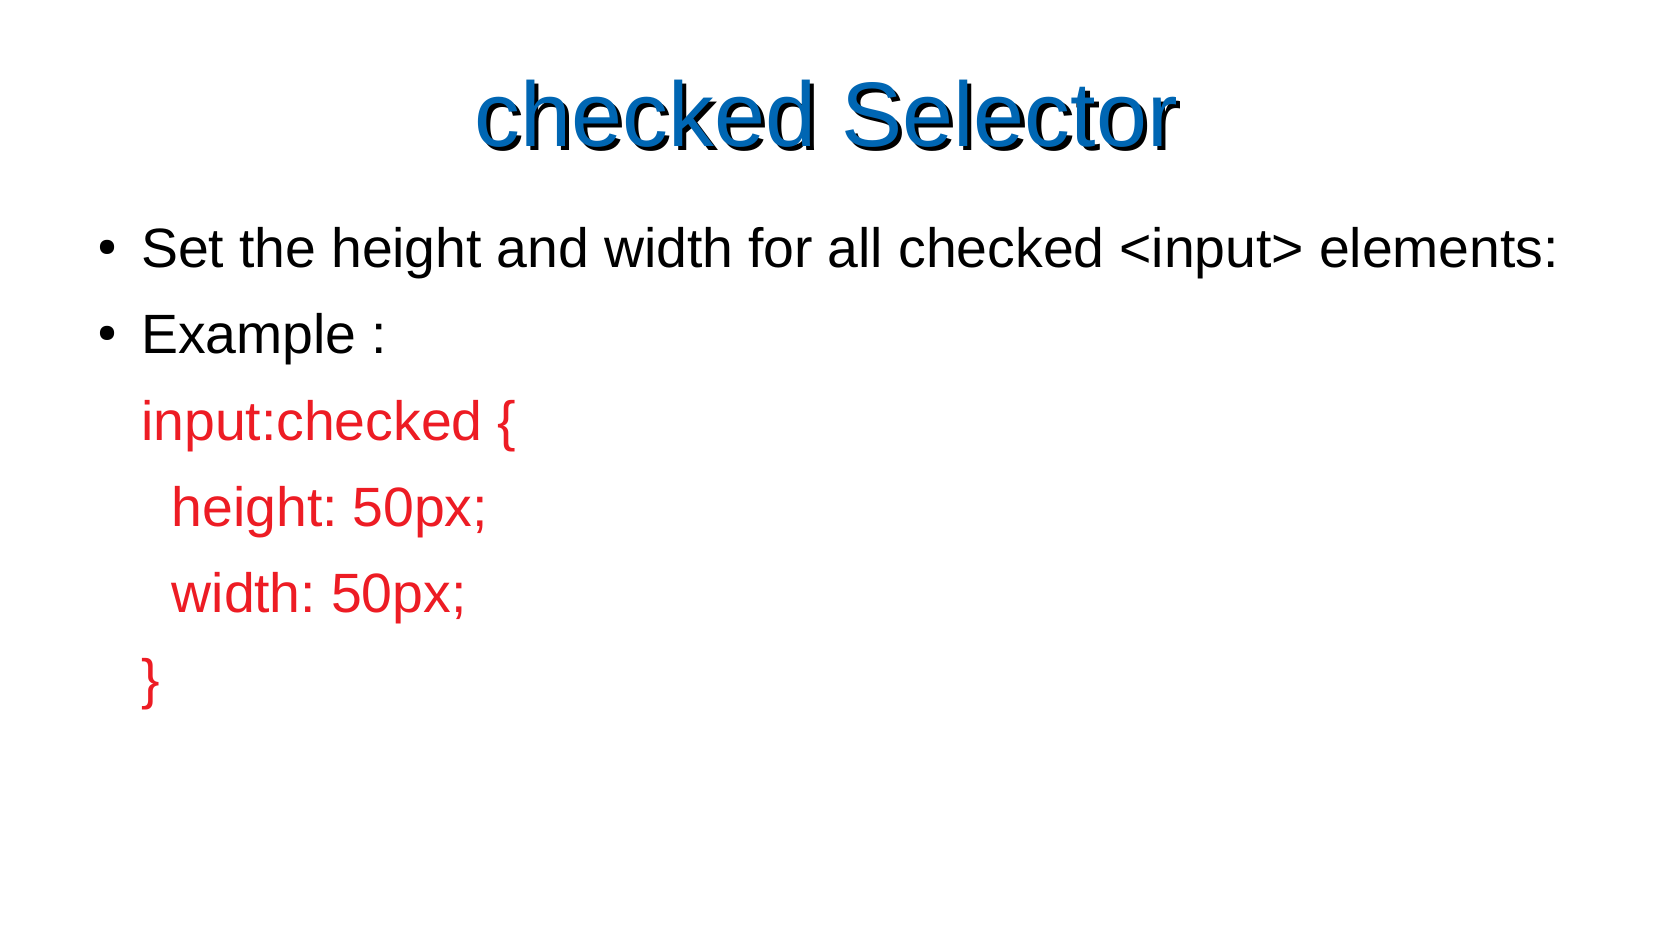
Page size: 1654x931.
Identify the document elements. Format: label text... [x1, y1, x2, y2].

title checked Selector [82, 37, 1571, 193]
list Set the height and width for all checked <input> elements: Example : input:checked { height: 50px; width: 50px; } [82, 217, 1571, 758]
